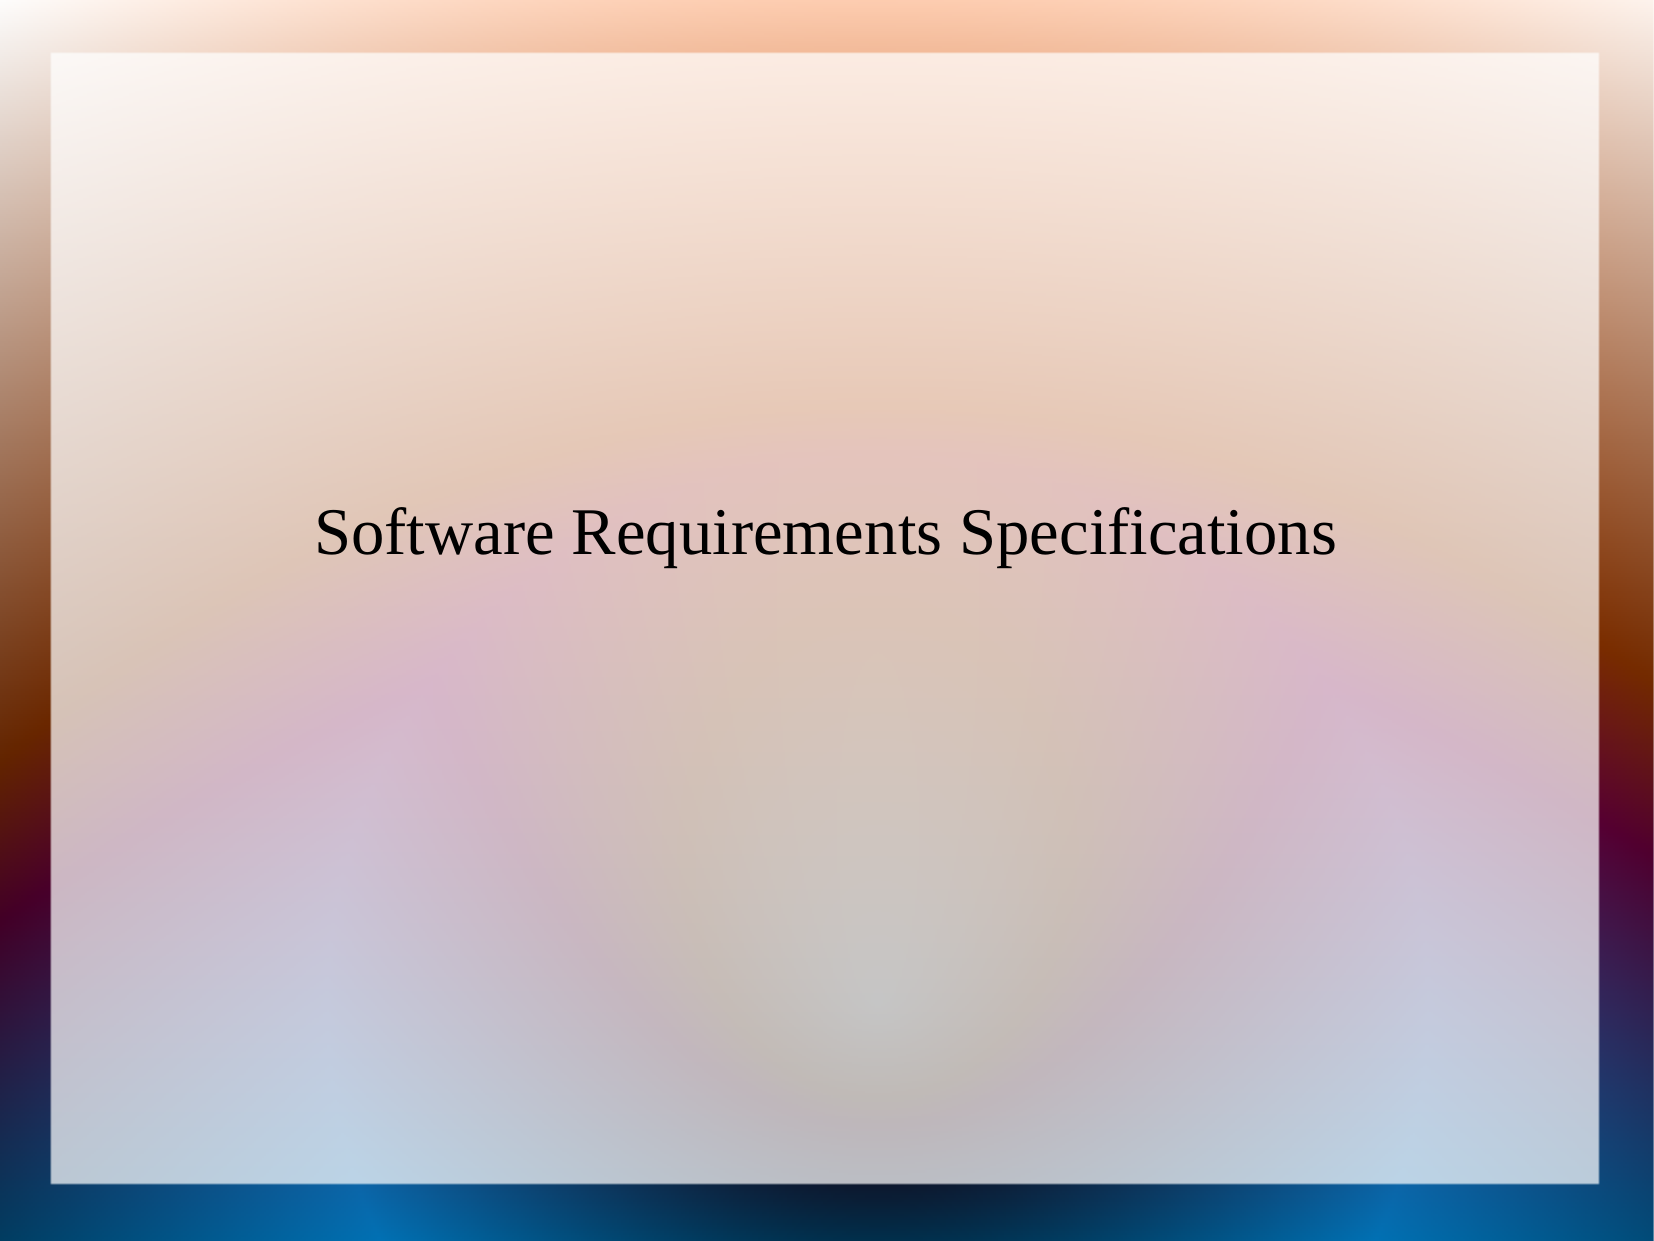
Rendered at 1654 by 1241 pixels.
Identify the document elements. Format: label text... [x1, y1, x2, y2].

subtitle Software Requirements Specifications [82, 55, 1571, 1010]
picture [0, 0, 1654, 1241]
